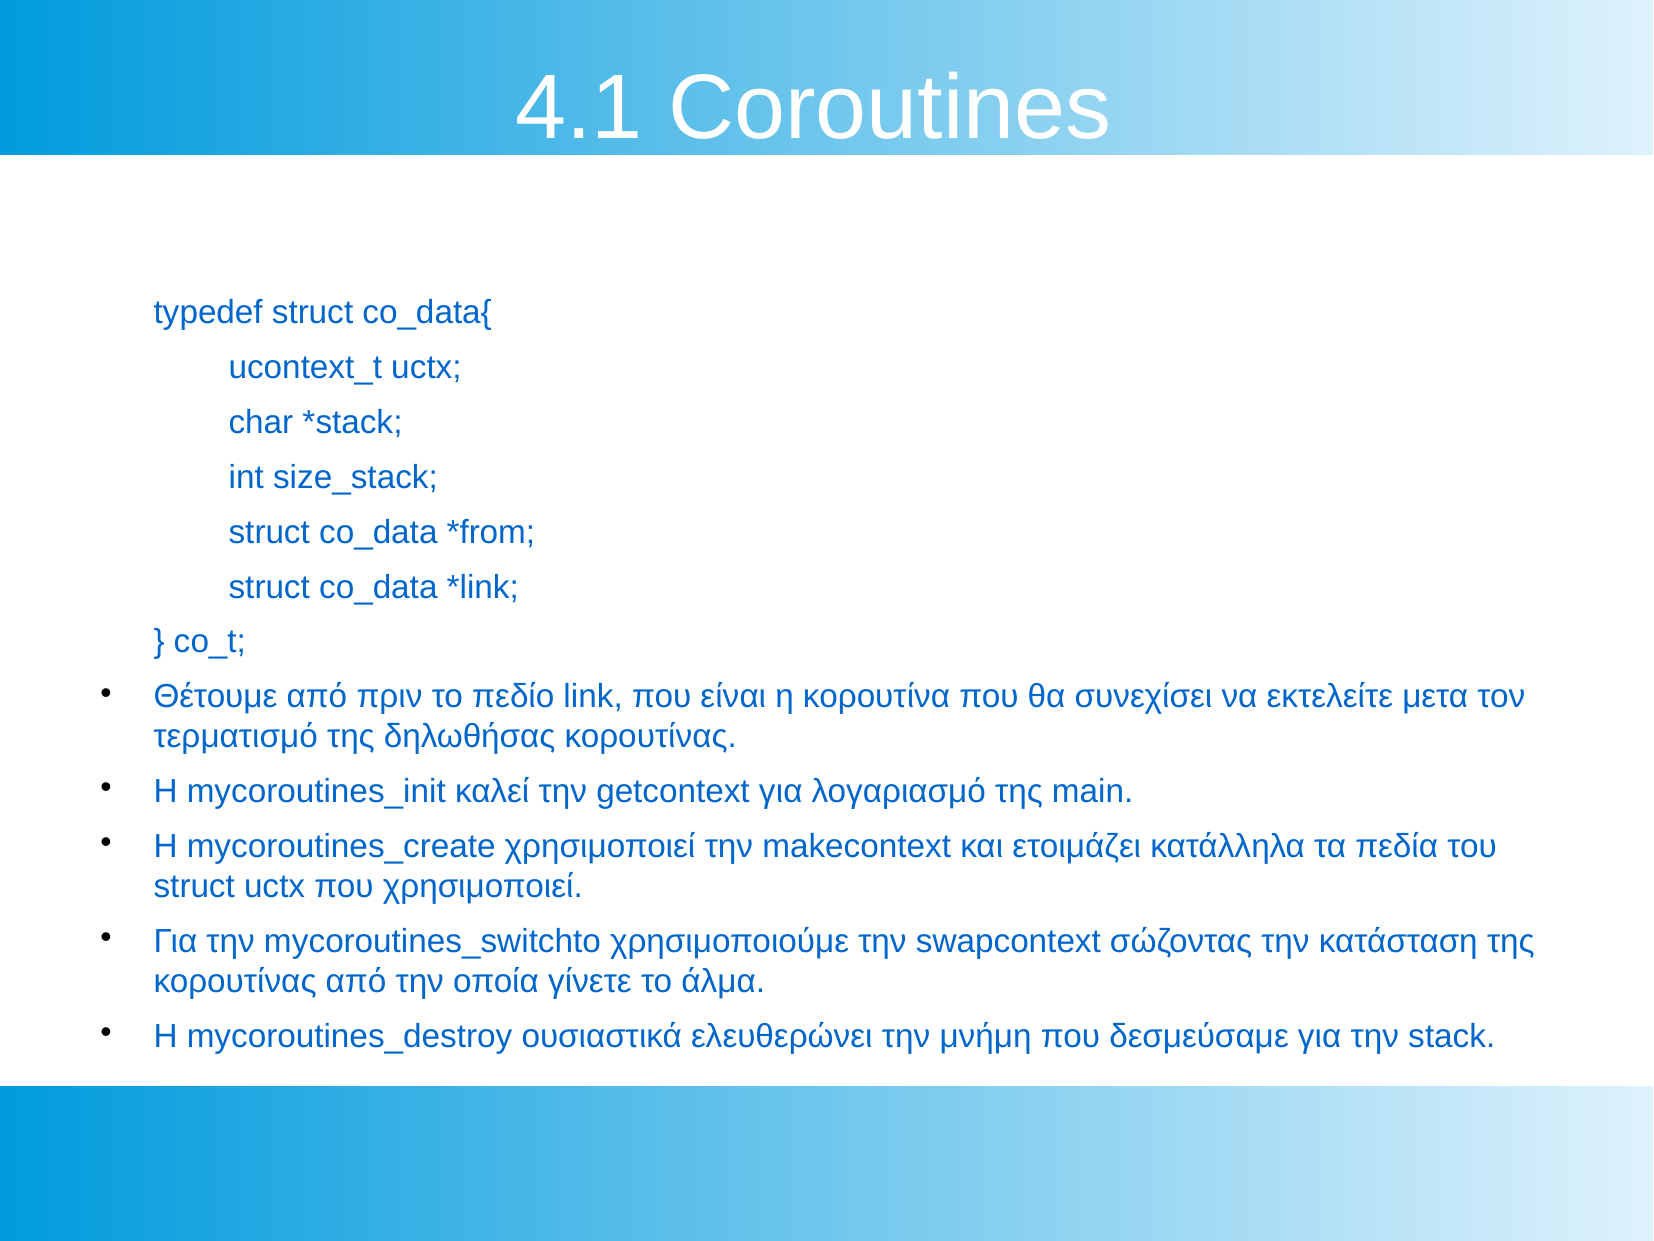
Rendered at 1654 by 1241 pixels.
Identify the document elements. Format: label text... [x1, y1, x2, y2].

text_box typedef struct co_data{ ucontext_t uctx; char *stack; int size_stack; struct co_data *from; struct co_data *link; } co_t; Θέτουμε από πριν το πεδίο link, που είναι η κορουτίνα που θα συνεχίσει να εκτελείτε μετα τον τερματισμό της δηλωθήσας κορουτίνας. Η mycoroutines_init καλεί την getcontext για λογαριασμό της main. H mycoroutines_create χρησιμοποιεί την makecontext και ετοιμάζει κατάλληλα τα πεδία του struct uctx που χρησιμοποιεί. Για την mycoroutines_switchto χρησιμοποιούμε την swapcontext σώζοντας την κατάσταση της κορουτίνας από την οποία γίνετε το άλμα. Η mycoroutines_destroy ουσιαστικά ελευθερώνει την μνήμη που δεσμεύσαμε για την stack. [82, 290, 1571, 1010]
text_box 4.1 Coroutines [82, 49, 1571, 154]
